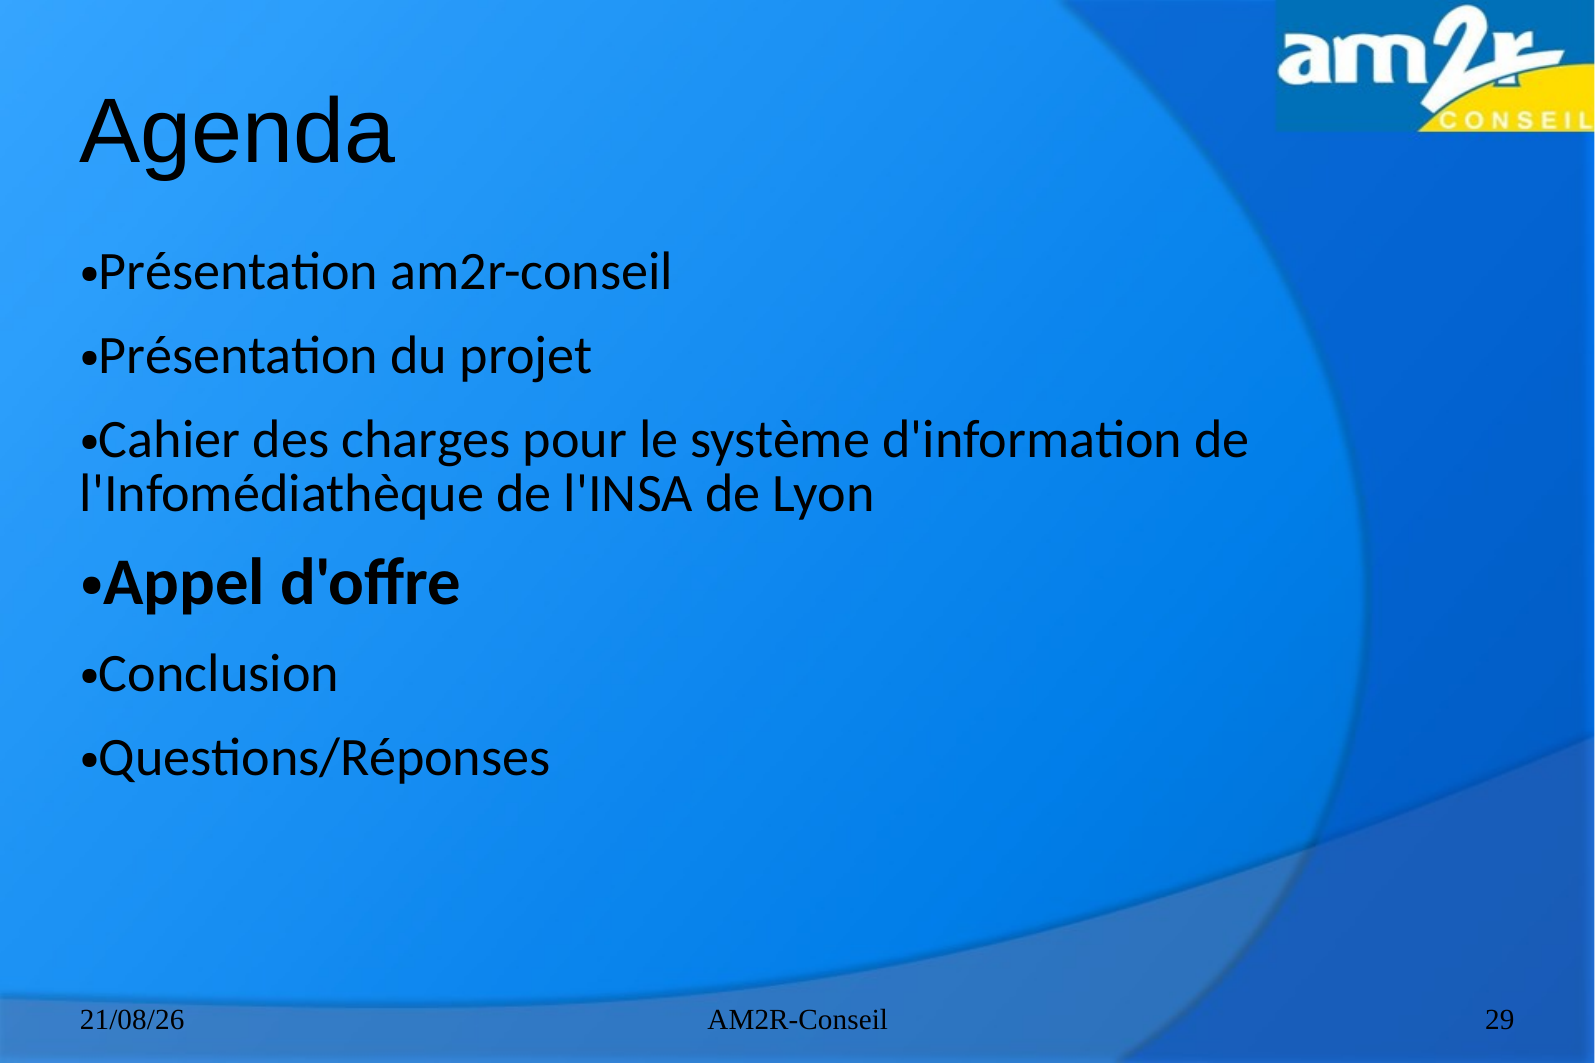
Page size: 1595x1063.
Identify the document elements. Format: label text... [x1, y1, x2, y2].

picture [0, 0, 1595, 1063]
list Présentation am2r-conseil Présentation du projet Cahier des charges pour le système d'information de l'Infomédiathèque de l'INSA de Lyon Appel d'offre Conclusion Questions/Réponses [79, 248, 1515, 960]
title Agenda [79, 49, 1241, 213]
